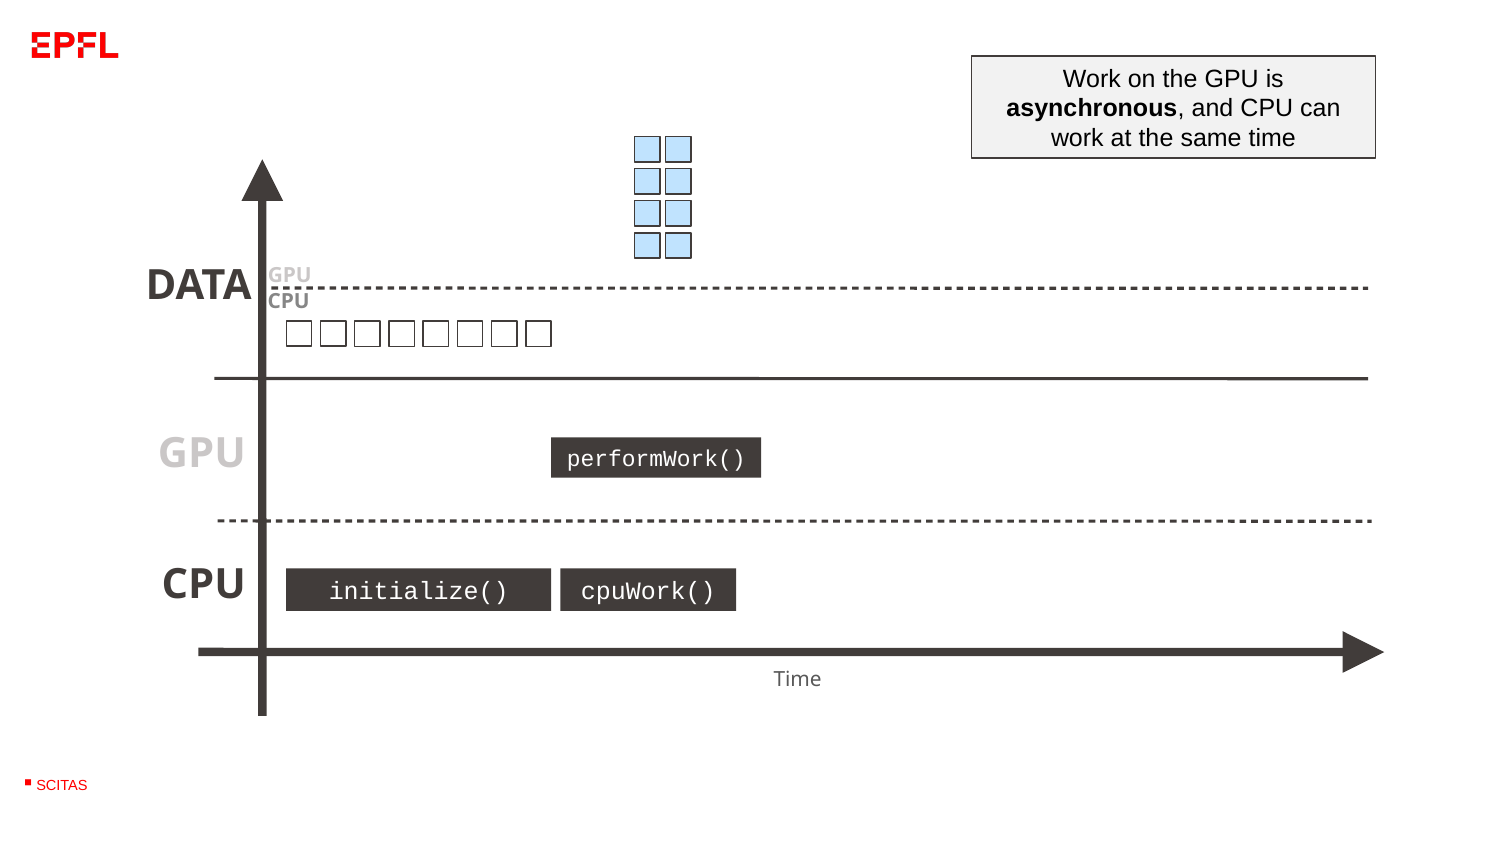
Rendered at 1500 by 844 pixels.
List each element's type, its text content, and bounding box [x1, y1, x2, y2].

text_box CPU [19, 561, 259, 614]
text_box [634, 200, 660, 227]
text_box [634, 136, 660, 162]
text_box cpuWork() [560, 568, 737, 611]
text_box [665, 168, 692, 194]
text_box Time [761, 663, 872, 698]
text_box [665, 136, 692, 162]
text_box CPU [298, 293, 304, 306]
text_box [634, 232, 660, 259]
text_box GPU [255, 260, 337, 293]
text_box initialize() [286, 568, 552, 611]
text_box [665, 200, 692, 227]
text_box performWork() [551, 437, 762, 478]
text_box [634, 168, 660, 194]
text_box Work on the GPU is asynchronous, and CPU can work at the same time [971, 55, 1376, 159]
picture [21, 21, 129, 69]
text_box CPU [255, 286, 340, 319]
text_box DATA [133, 261, 274, 315]
text_box [665, 232, 692, 259]
text_box GPU [19, 430, 259, 484]
